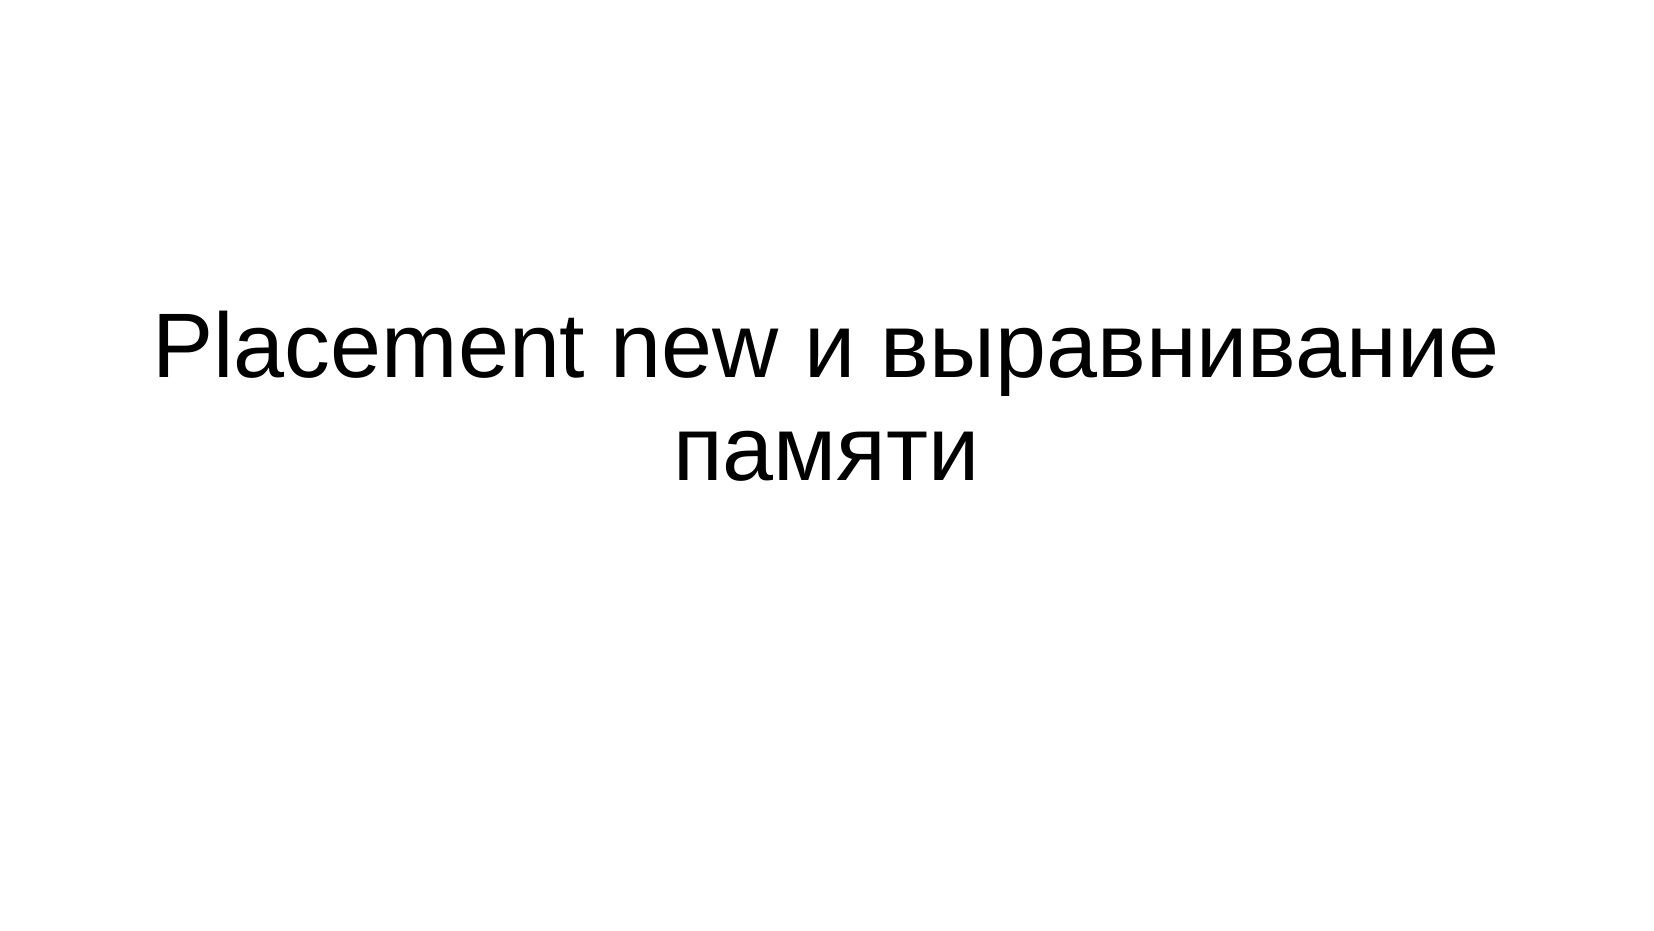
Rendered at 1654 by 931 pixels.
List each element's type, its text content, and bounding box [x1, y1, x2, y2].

subtitle Placement new и выравнивание памяти [82, 37, 1571, 757]
